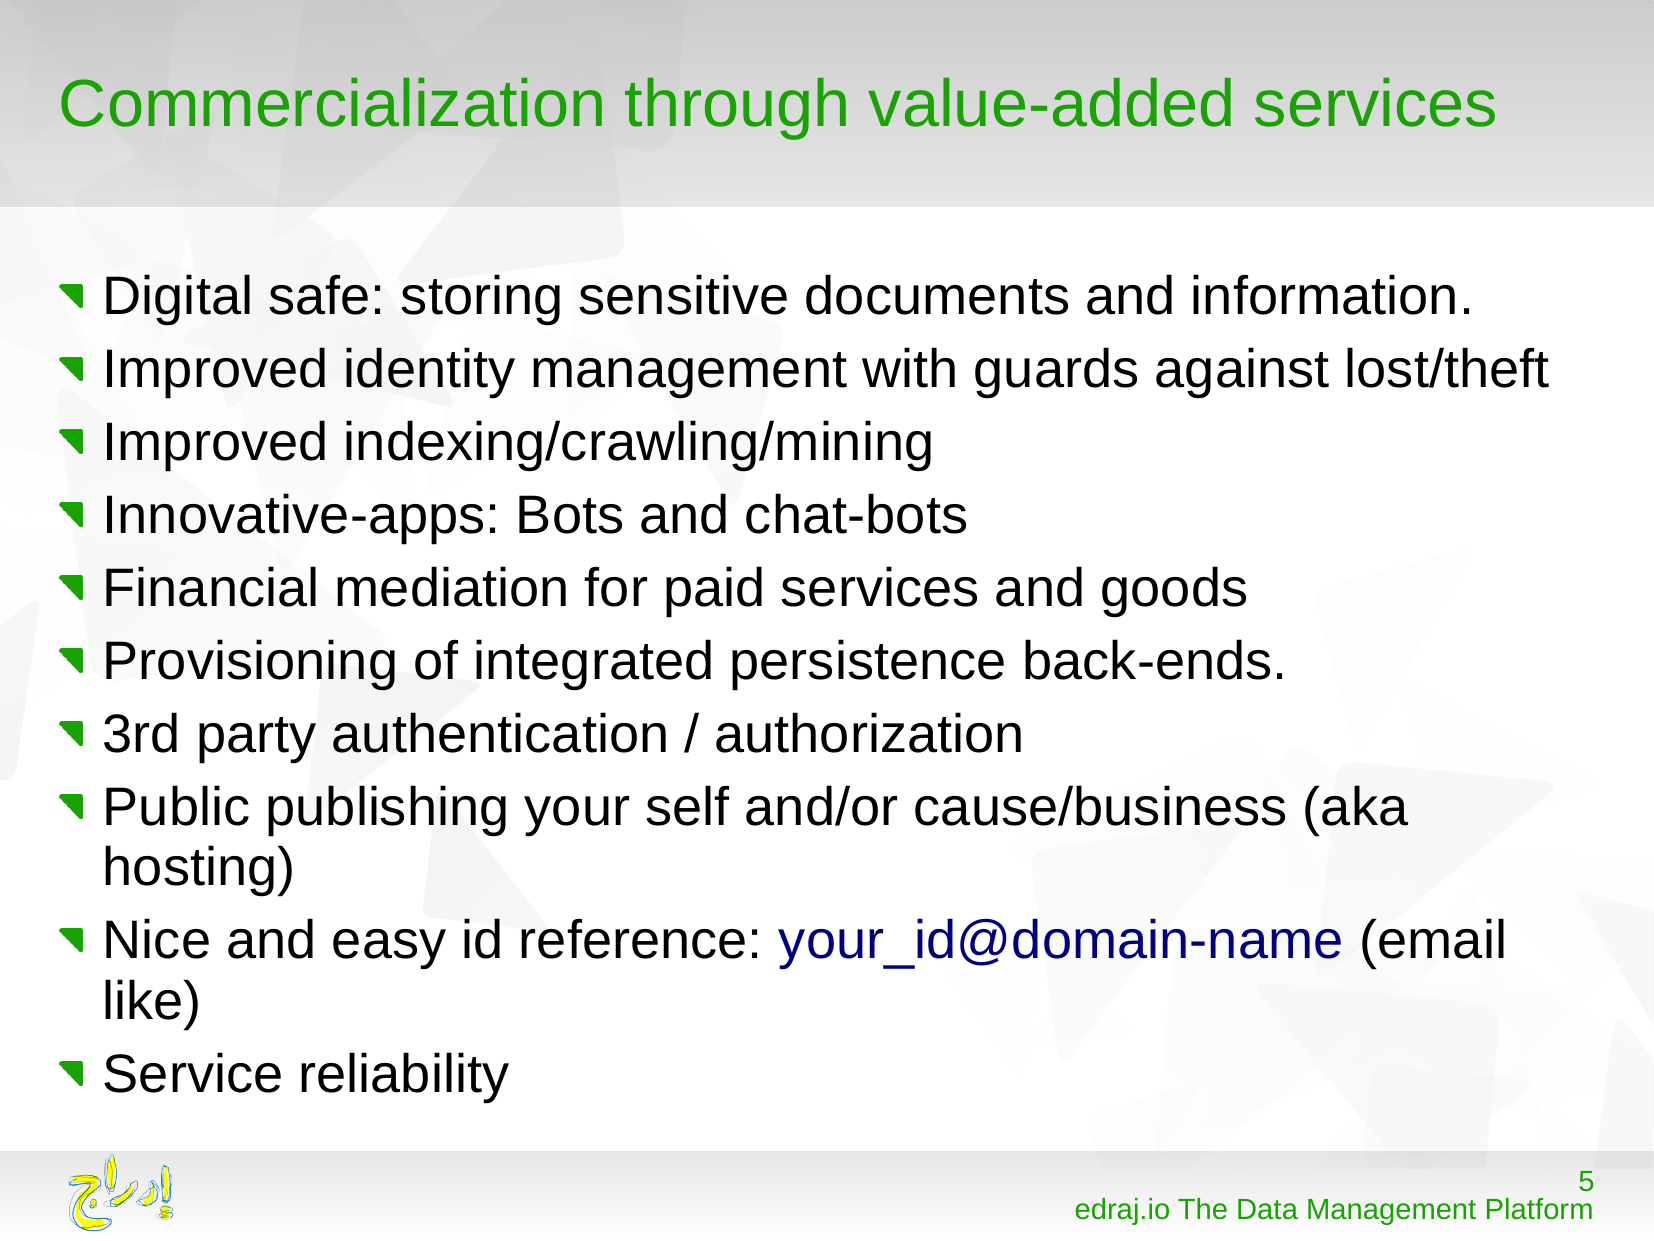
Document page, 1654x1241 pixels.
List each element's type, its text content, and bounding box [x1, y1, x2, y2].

picture [0, 0, 783, 931]
picture [64, 1151, 176, 1235]
list Digital safe: storing sensitive documents and information. Improved identity management with guards against lost/theft Improved indexing/crawling/mining Innovative-apps: Bots and chat-bots Financial mediation for paid services and goods Provisioning of integrated persistence back-ends. 3rd party authentication / authorization Public publishing your self and/or cause/business (aka hosting) Nice and easy id reference: your_id@domain-name (email like) Service reliability [59, 265, 1595, 1114]
title Commercialization through value-added services [59, 29, 1595, 178]
picture [915, 548, 1654, 1169]
